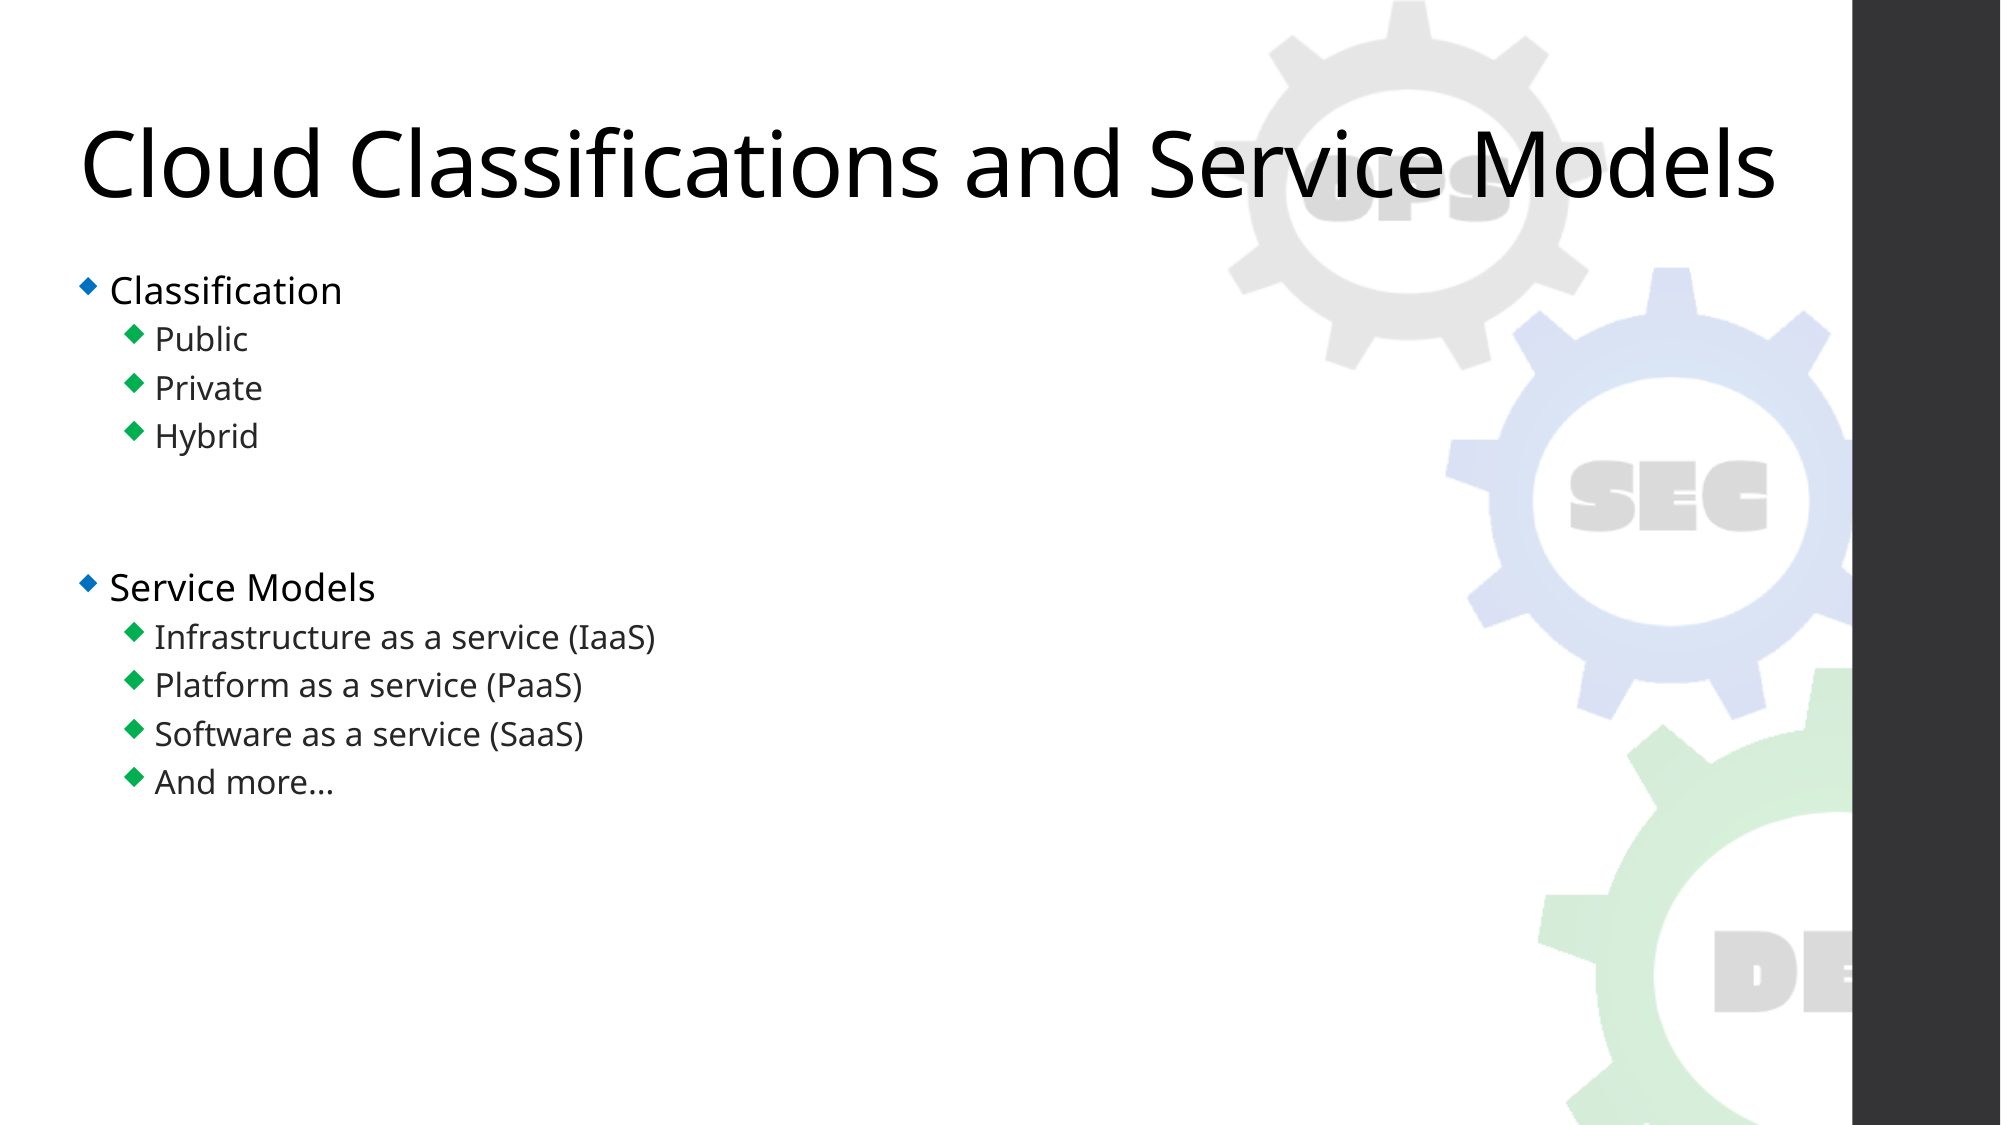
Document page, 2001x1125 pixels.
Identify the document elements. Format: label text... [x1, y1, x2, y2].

list Classification Public Private Hybrid Service Models Infrastructure as a service (IaaS) Platform as a service (PaaS) Software as a service (SaaS) And more… [64, 262, 1797, 1073]
title Cloud Classifications and Service Models [64, 33, 1797, 225]
